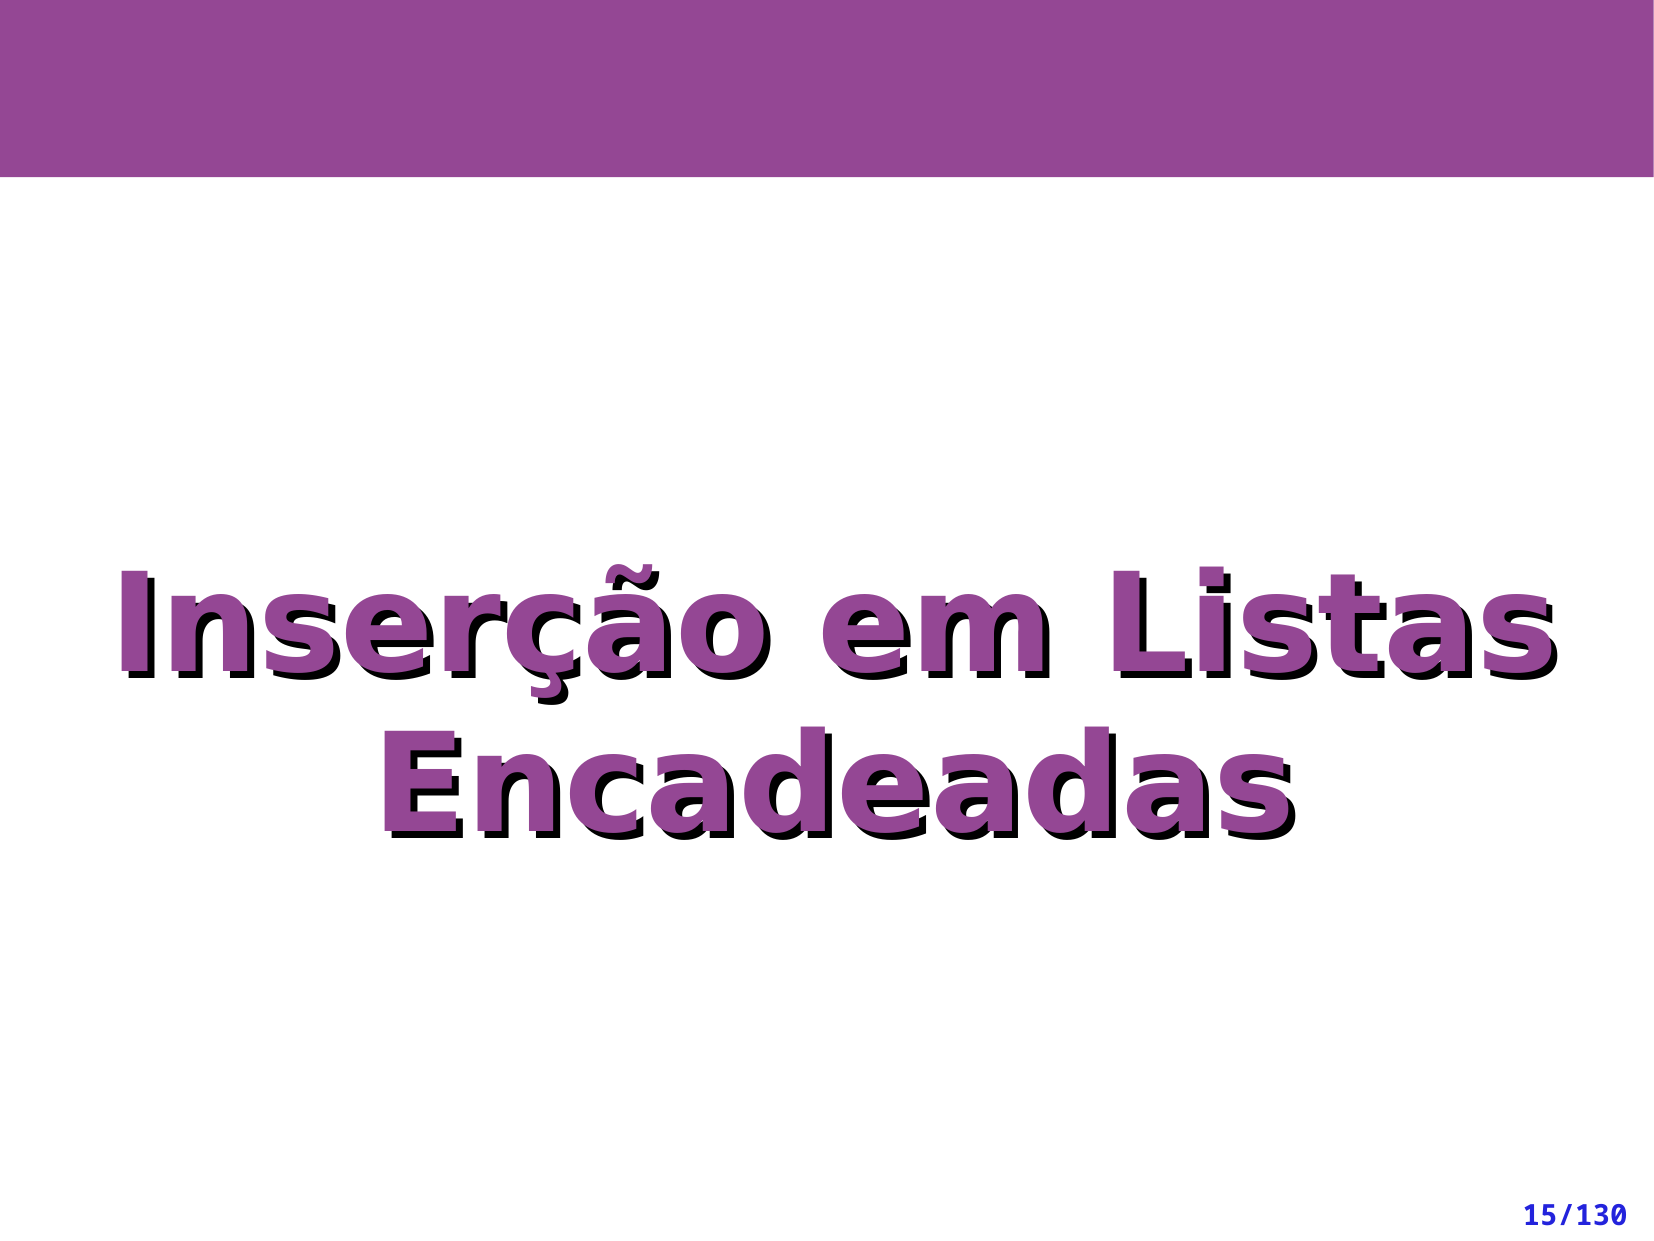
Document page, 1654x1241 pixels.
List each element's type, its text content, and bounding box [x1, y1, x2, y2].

text_box Inserção em Listas Encadeadas [94, 536, 1575, 872]
